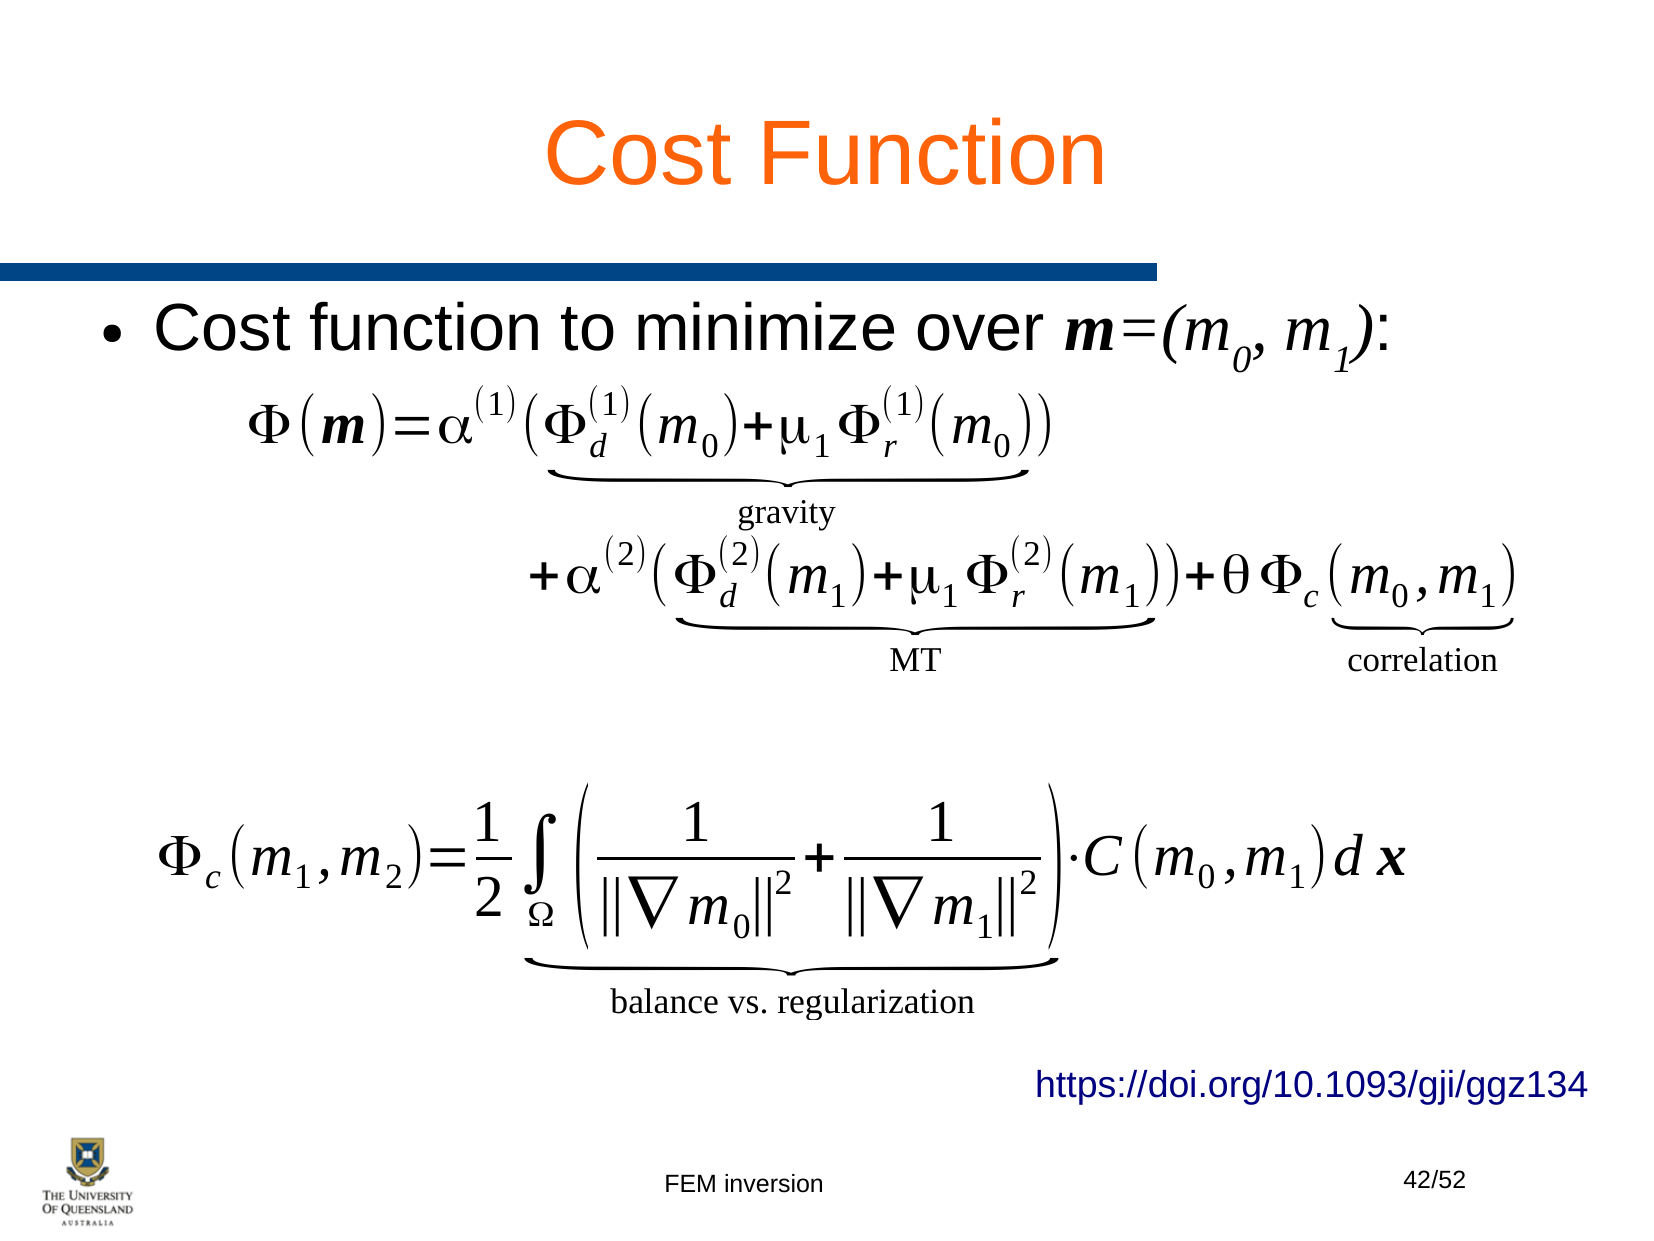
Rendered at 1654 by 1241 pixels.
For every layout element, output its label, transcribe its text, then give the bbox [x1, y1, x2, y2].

chart [151, 780, 1414, 1020]
chart [241, 383, 1526, 680]
list Cost function to minimize over m=(m0, m1): [82, 290, 1571, 1010]
text_box https://doi.org/10.1093/gji/ggz134 [1020, 1056, 1604, 1114]
title Cost Function [82, 49, 1571, 257]
picture [35, 1133, 142, 1235]
